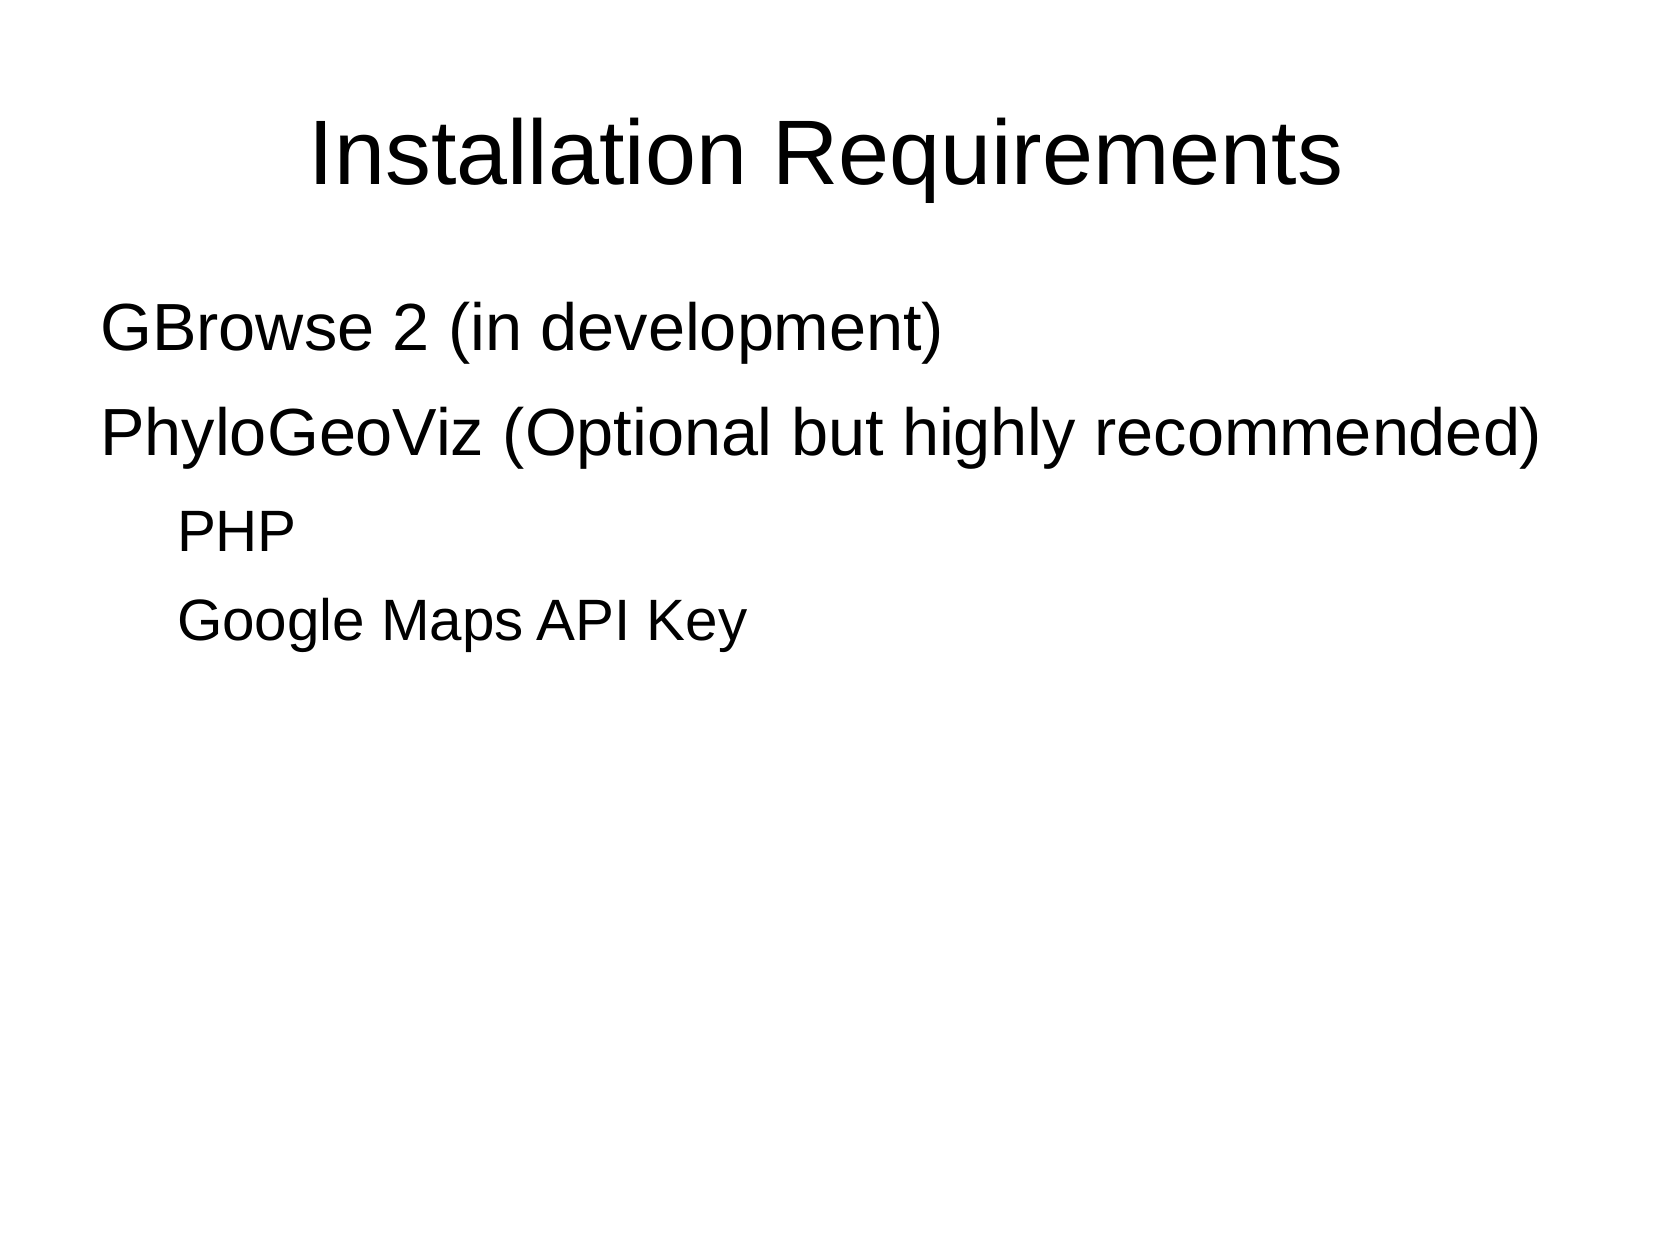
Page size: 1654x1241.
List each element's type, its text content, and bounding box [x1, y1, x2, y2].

list GBrowse 2 (in development) PhyloGeoViz (Optional but highly recommended) PHP Google Maps API Key [82, 290, 1651, 1094]
title Installation Requirements [82, 49, 1571, 257]
